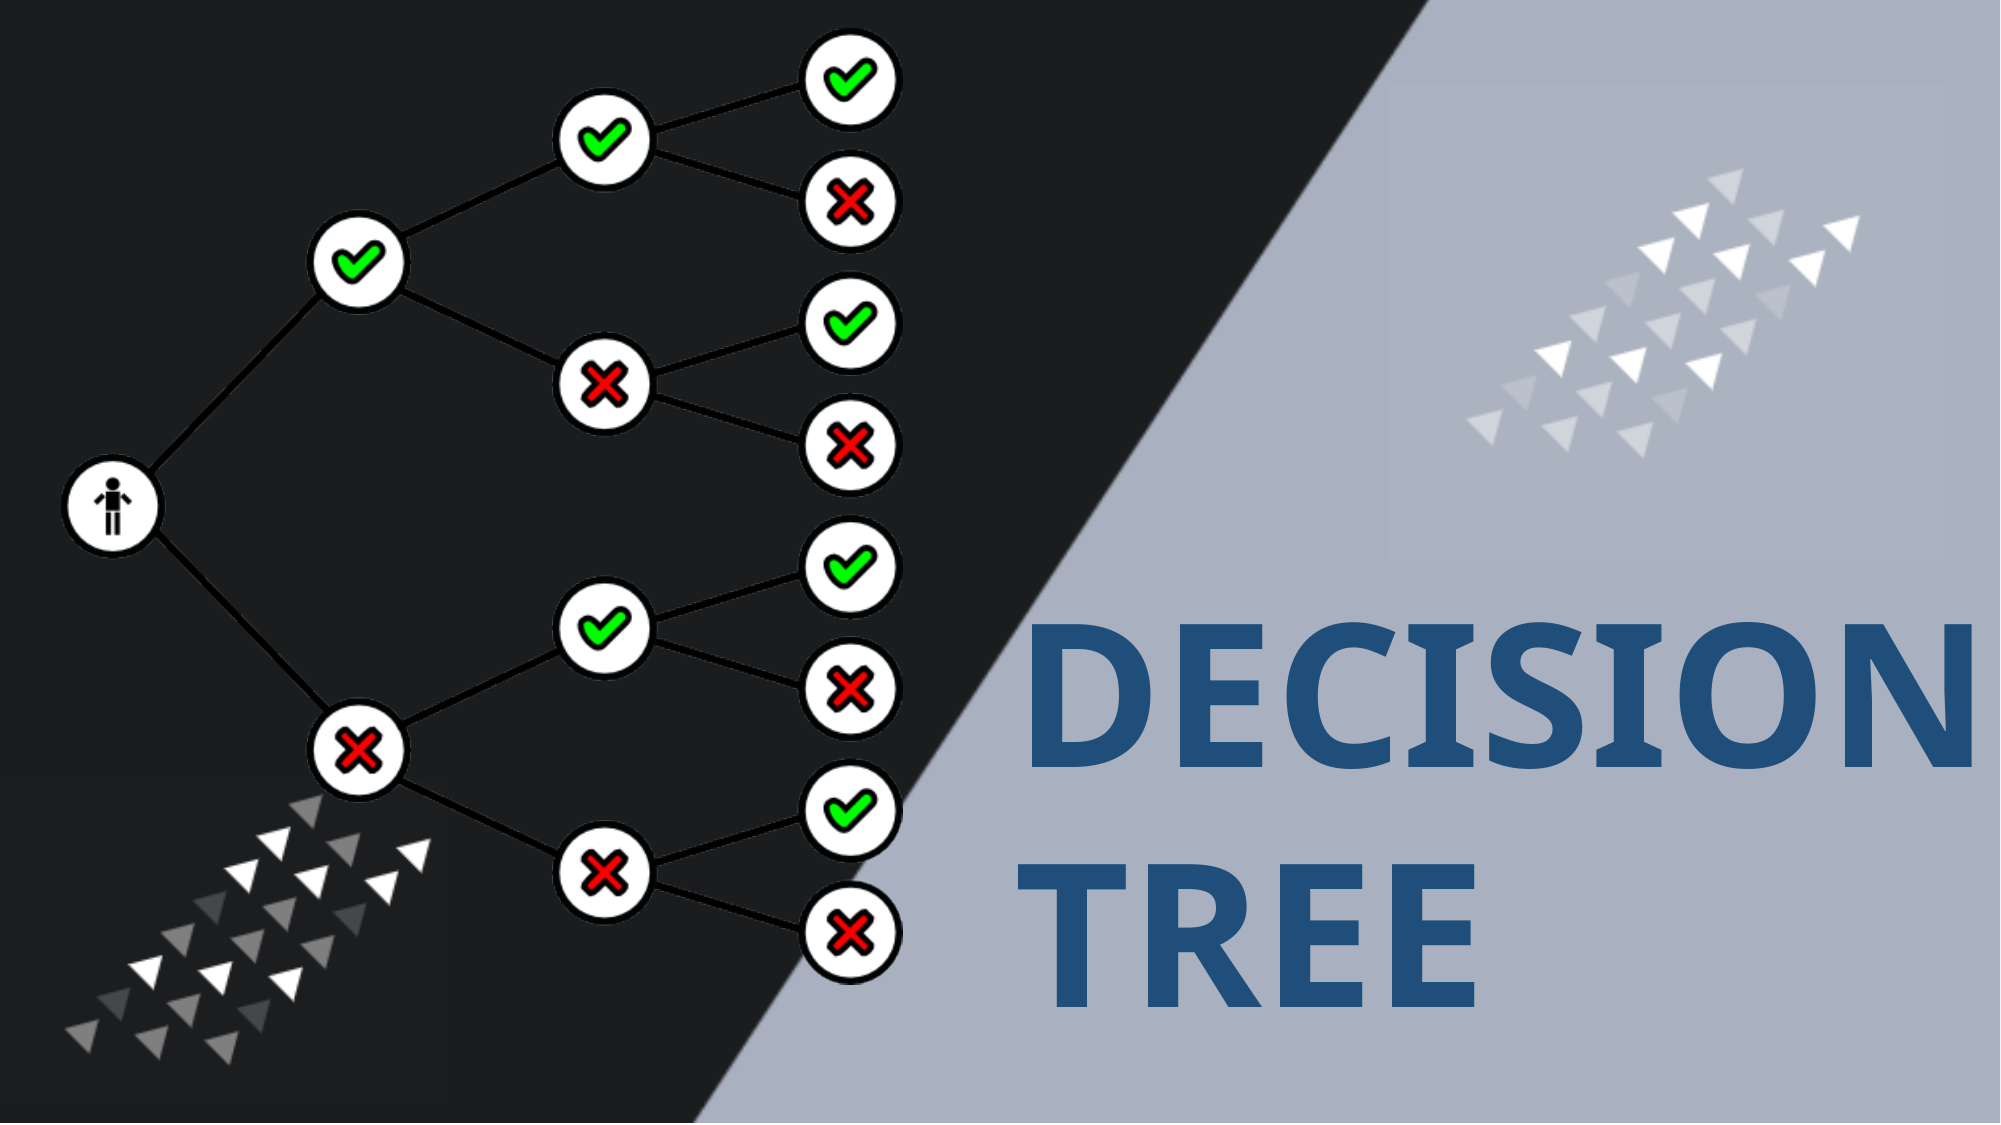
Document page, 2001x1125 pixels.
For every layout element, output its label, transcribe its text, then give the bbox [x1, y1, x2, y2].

text_box DECISION TREE [999, 560, 2000, 1060]
picture [0, 0, 2001, 1123]
